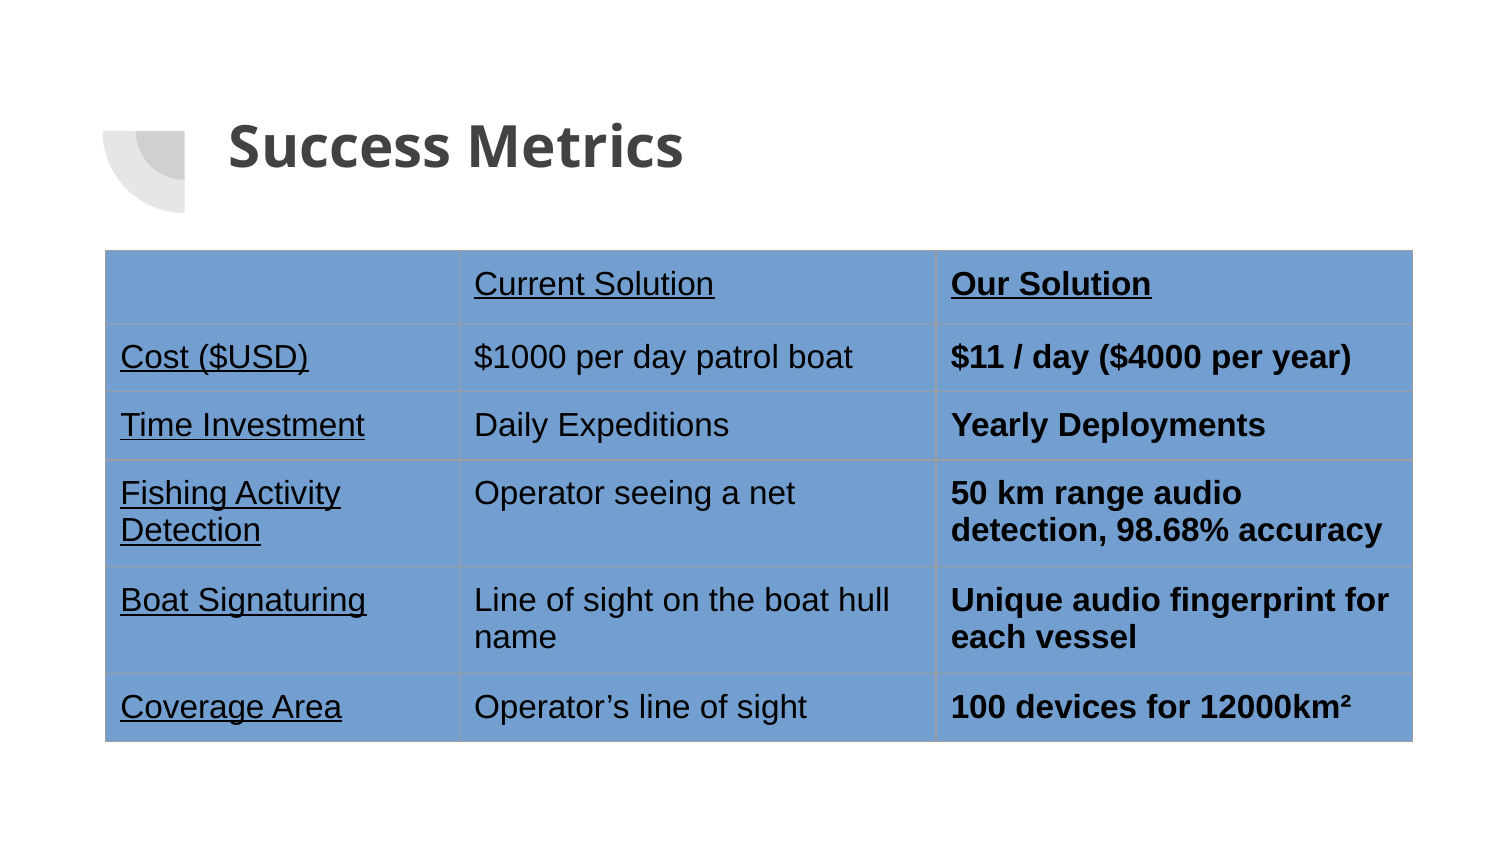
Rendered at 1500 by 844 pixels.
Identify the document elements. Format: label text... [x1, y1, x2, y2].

table_header Current Solution [460, 251, 935, 323]
table_cell Line of sight on the boat hull name [460, 567, 935, 673]
table_cell Cost ($USD) [106, 324, 459, 391]
table_cell Daily Expeditions [460, 392, 935, 459]
table_cell Operator’s line of sight [460, 674, 935, 741]
table_cell Fishing Activity Detection [106, 461, 459, 566]
table_cell Coverage Area [106, 674, 459, 741]
table_cell Yearly Deployments [937, 392, 1412, 459]
table_cell Time Investment [106, 392, 459, 459]
table_cell Unique audio fingerprint for each vessel [937, 567, 1412, 673]
title Success Metrics [213, 94, 1368, 250]
table_cell $11 / day ($4000 per year) [937, 324, 1412, 391]
table_cell 100 devices for 12000km² [937, 674, 1412, 741]
table_cell $1000 per day patrol boat [460, 324, 935, 391]
table_header Our Solution [937, 251, 1412, 323]
table_cell Boat Signaturing [106, 567, 459, 673]
table_cell Operator seeing a net [460, 461, 935, 566]
table_cell 50 km range audio detection, 98.68% accuracy [937, 461, 1412, 566]
table_header [106, 251, 459, 323]
